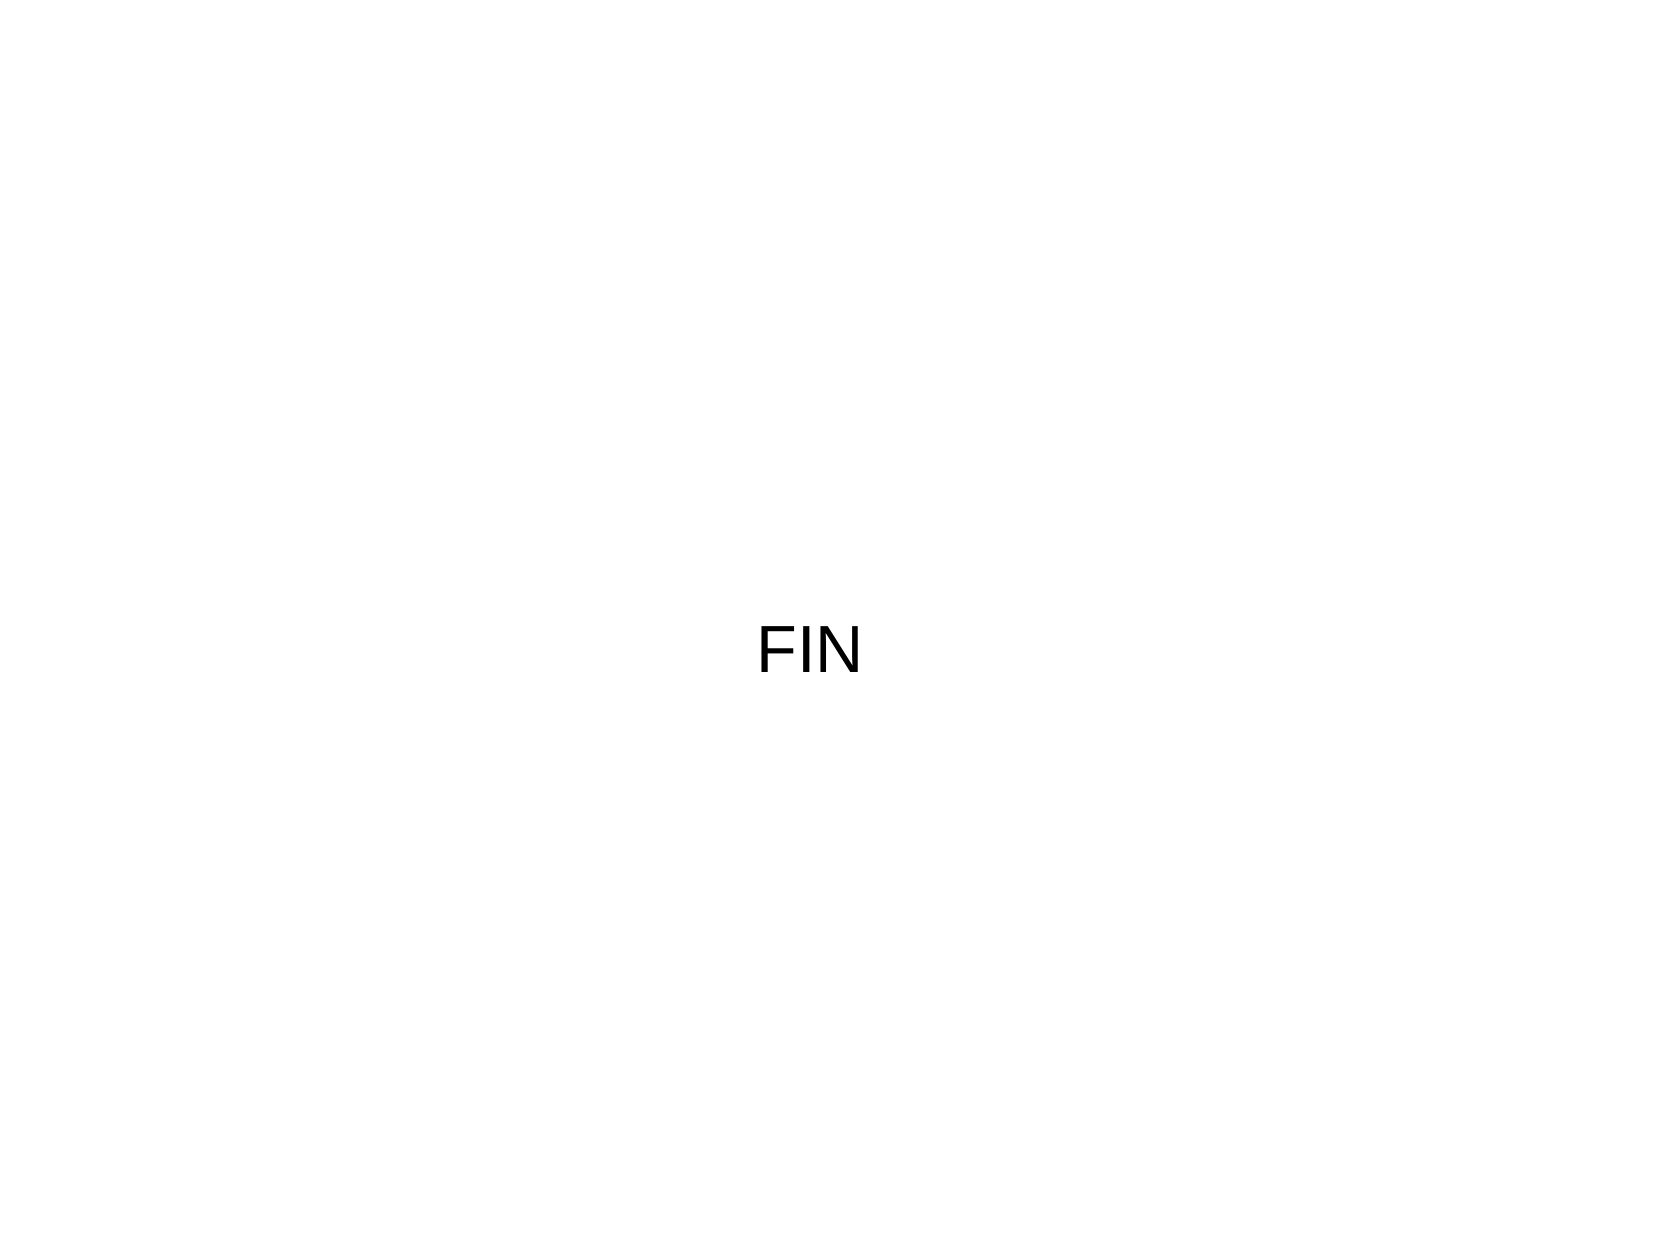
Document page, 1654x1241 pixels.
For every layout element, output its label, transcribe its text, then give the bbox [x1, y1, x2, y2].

subtitle FIN [82, 290, 1538, 1010]
